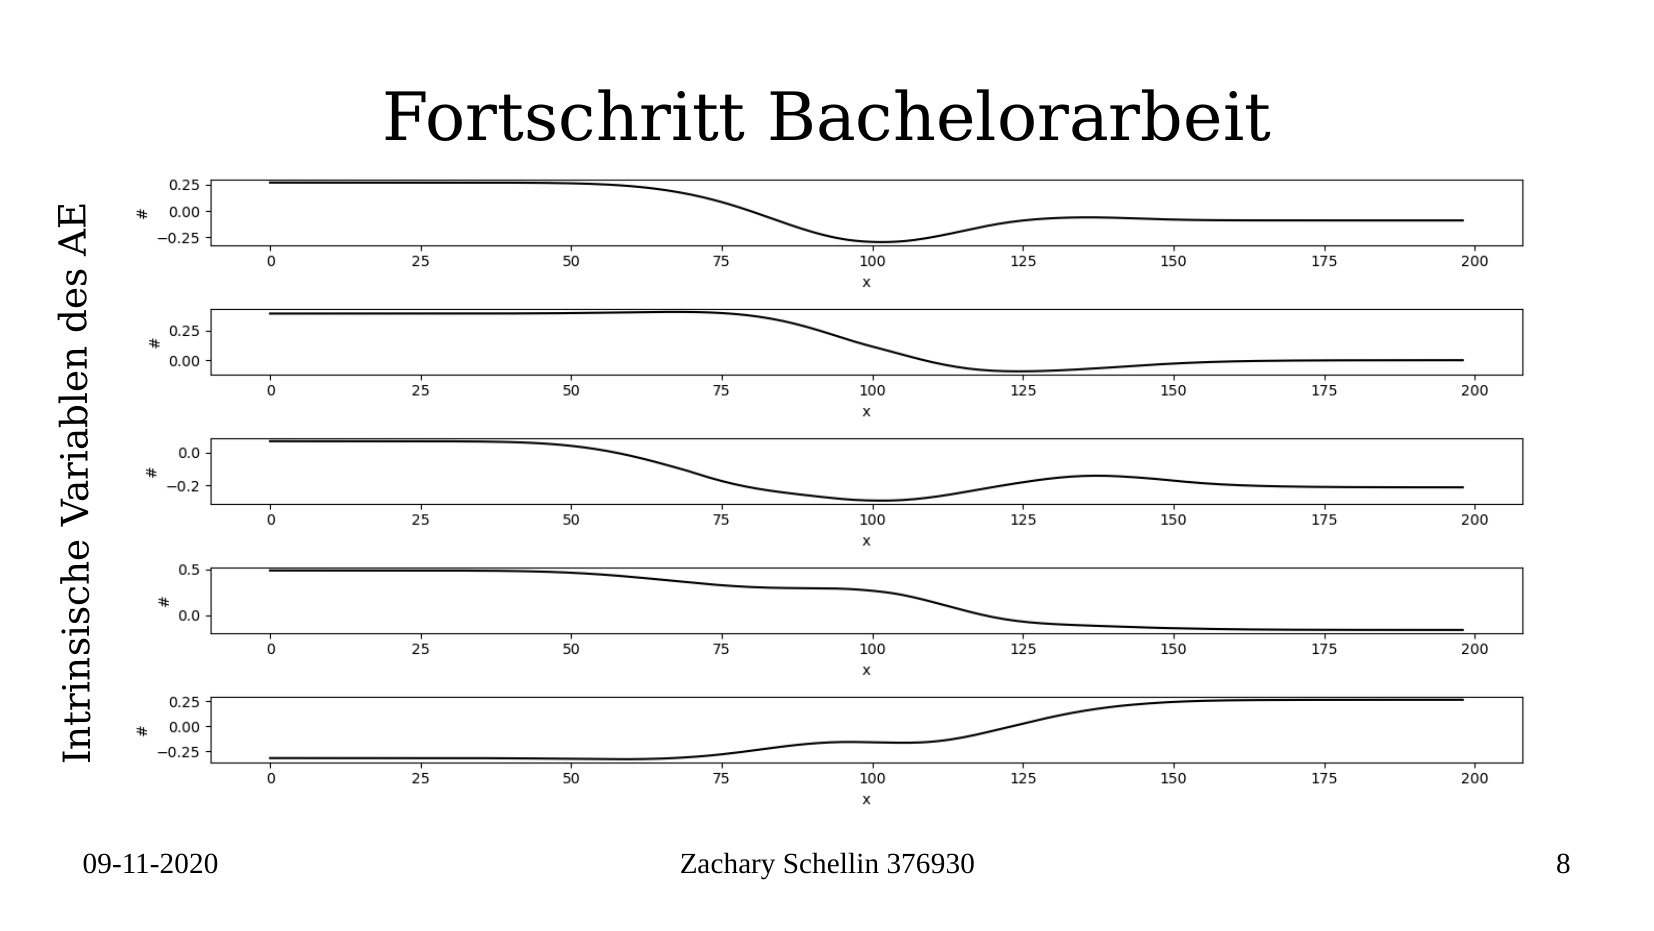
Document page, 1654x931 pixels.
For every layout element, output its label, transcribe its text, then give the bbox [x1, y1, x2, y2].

text_box Intrinsische Variablen des AE [42, 149, 151, 781]
picture [120, 164, 1538, 823]
title Fortschritt Bachelorarbeit [83, 39, 1572, 196]
